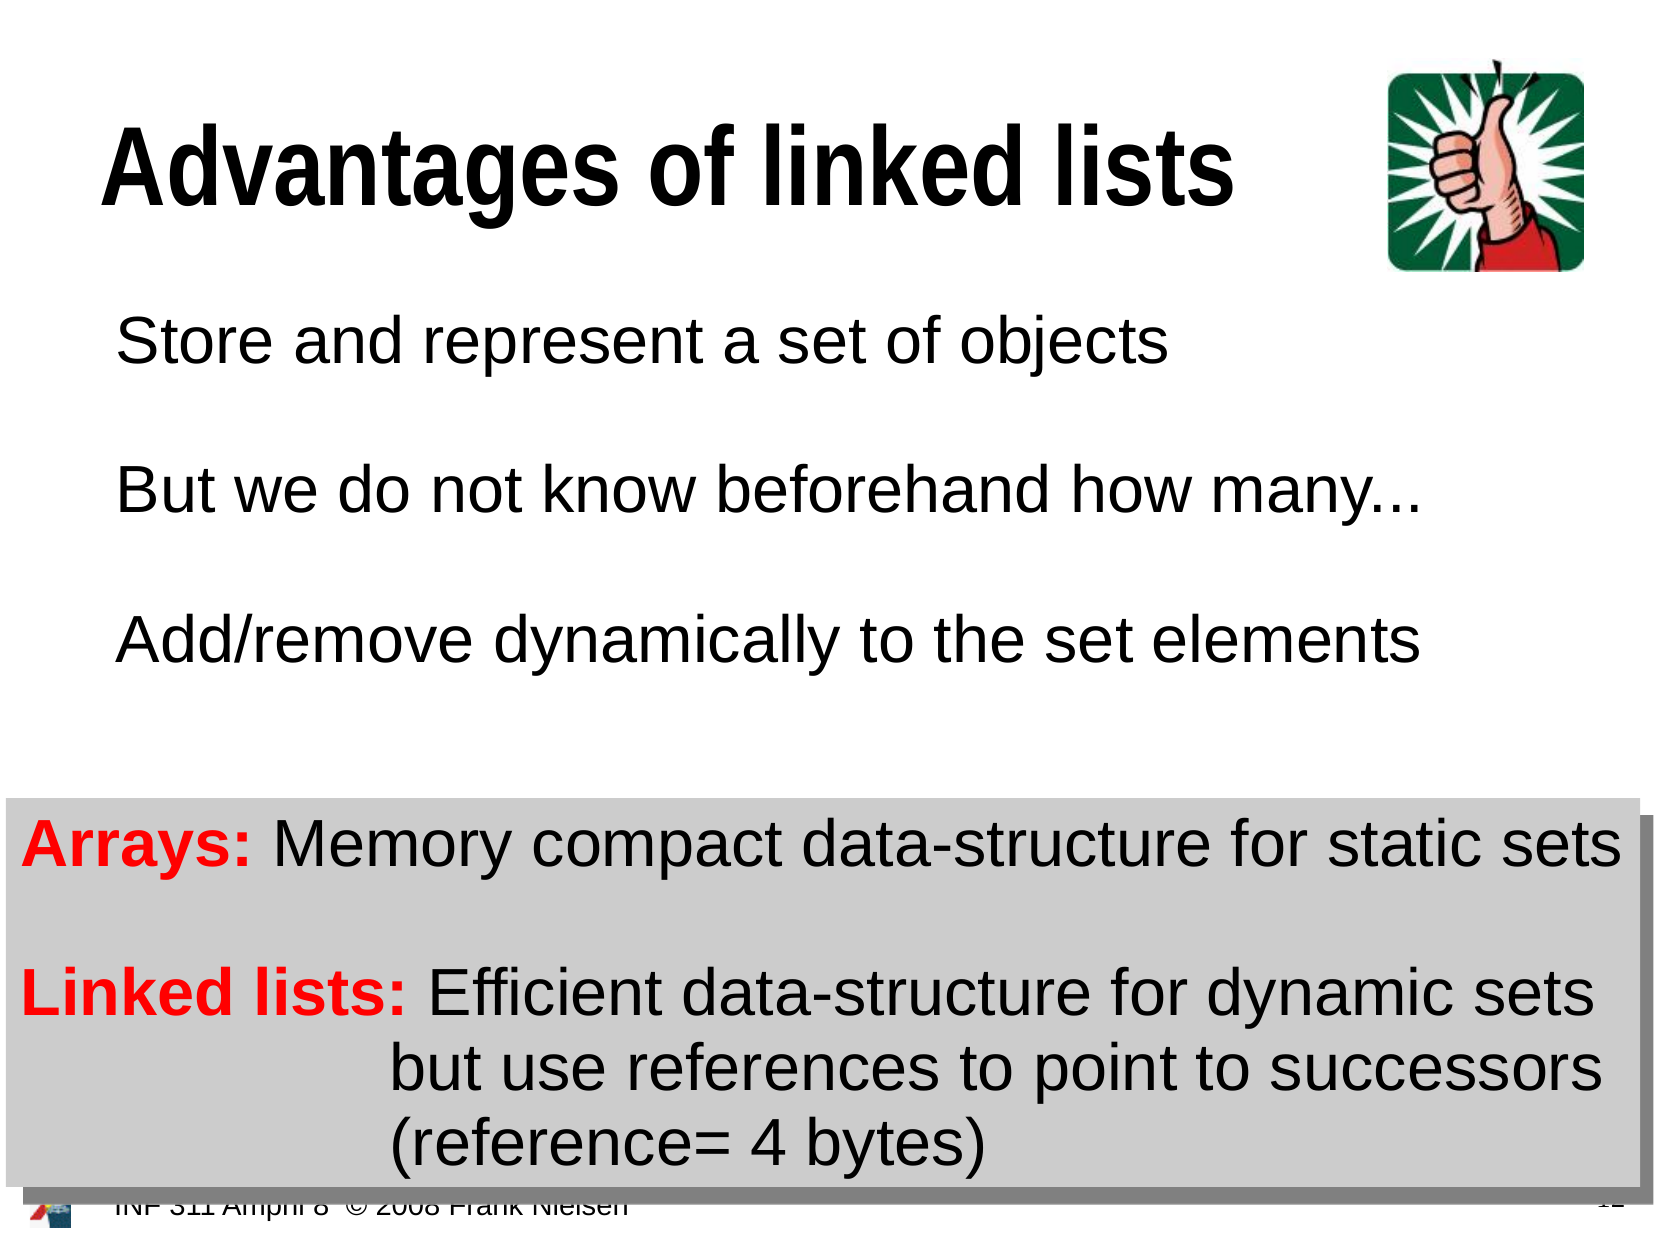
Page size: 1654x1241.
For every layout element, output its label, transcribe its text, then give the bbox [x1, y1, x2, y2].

picture [1387, 58, 1584, 272]
text_box Store and represent a set of objects But we do not know beforehand how many... Add/remove dynamically to the set elements [82, 295, 1477, 684]
text_box Arrays: Memory compact data-structure for static sets Linked lists: Efficient data-structure for dynamic sets but use references to point to successors (reference= 4 bytes) [5, 798, 1641, 1187]
text_box [197, 317, 228, 389]
text_box Advantages of linked lists [59, 92, 1249, 237]
picture [29, 1205, 71, 1228]
